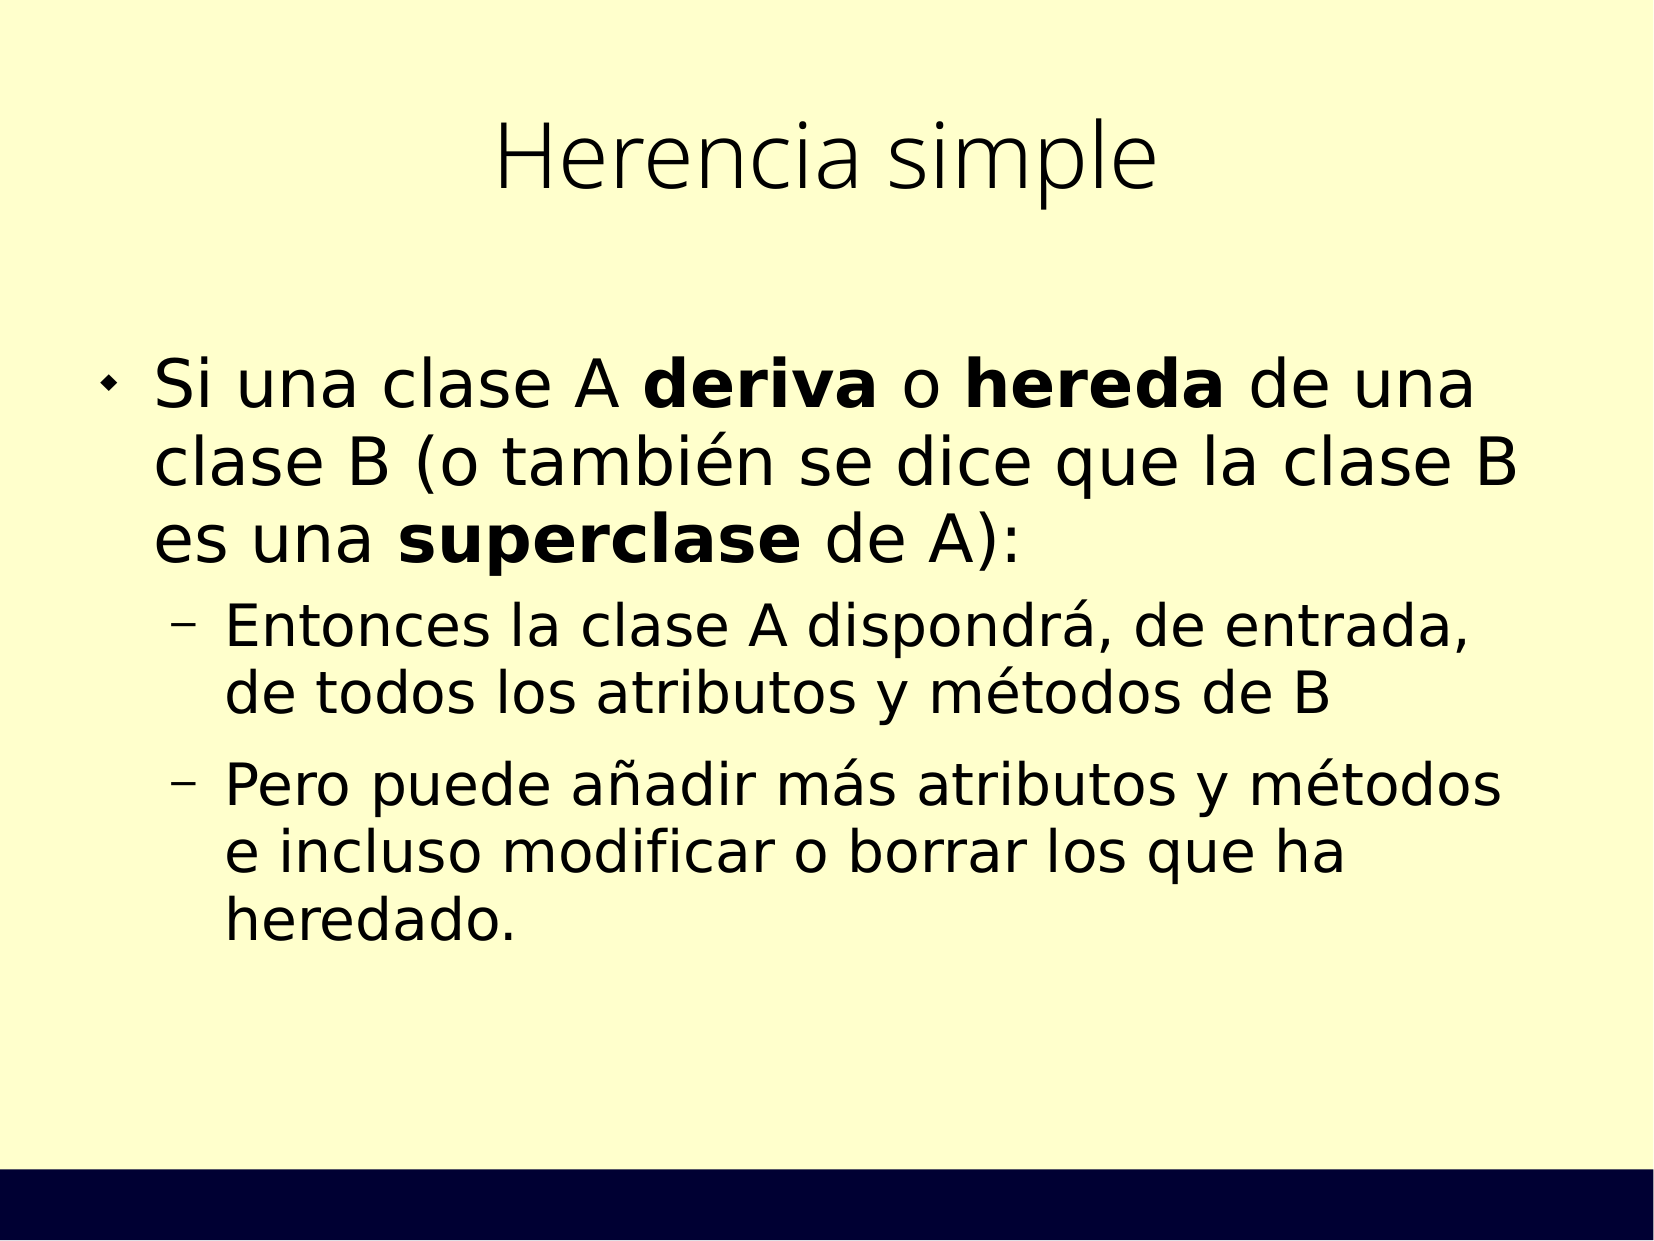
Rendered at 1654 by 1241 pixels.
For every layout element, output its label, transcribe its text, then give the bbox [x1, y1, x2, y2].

title Herencia simple [82, 49, 1571, 257]
list Si una clase A deriva o hereda de una clase B (o también se dice que la clase B es una superclase de A): Entonces la clase A dispondrá, de entrada, de todos los atributos y métodos de B Pero puede añadir más atributos y métodos e incluso modificar o borrar los que ha heredado. [82, 290, 1538, 1010]
